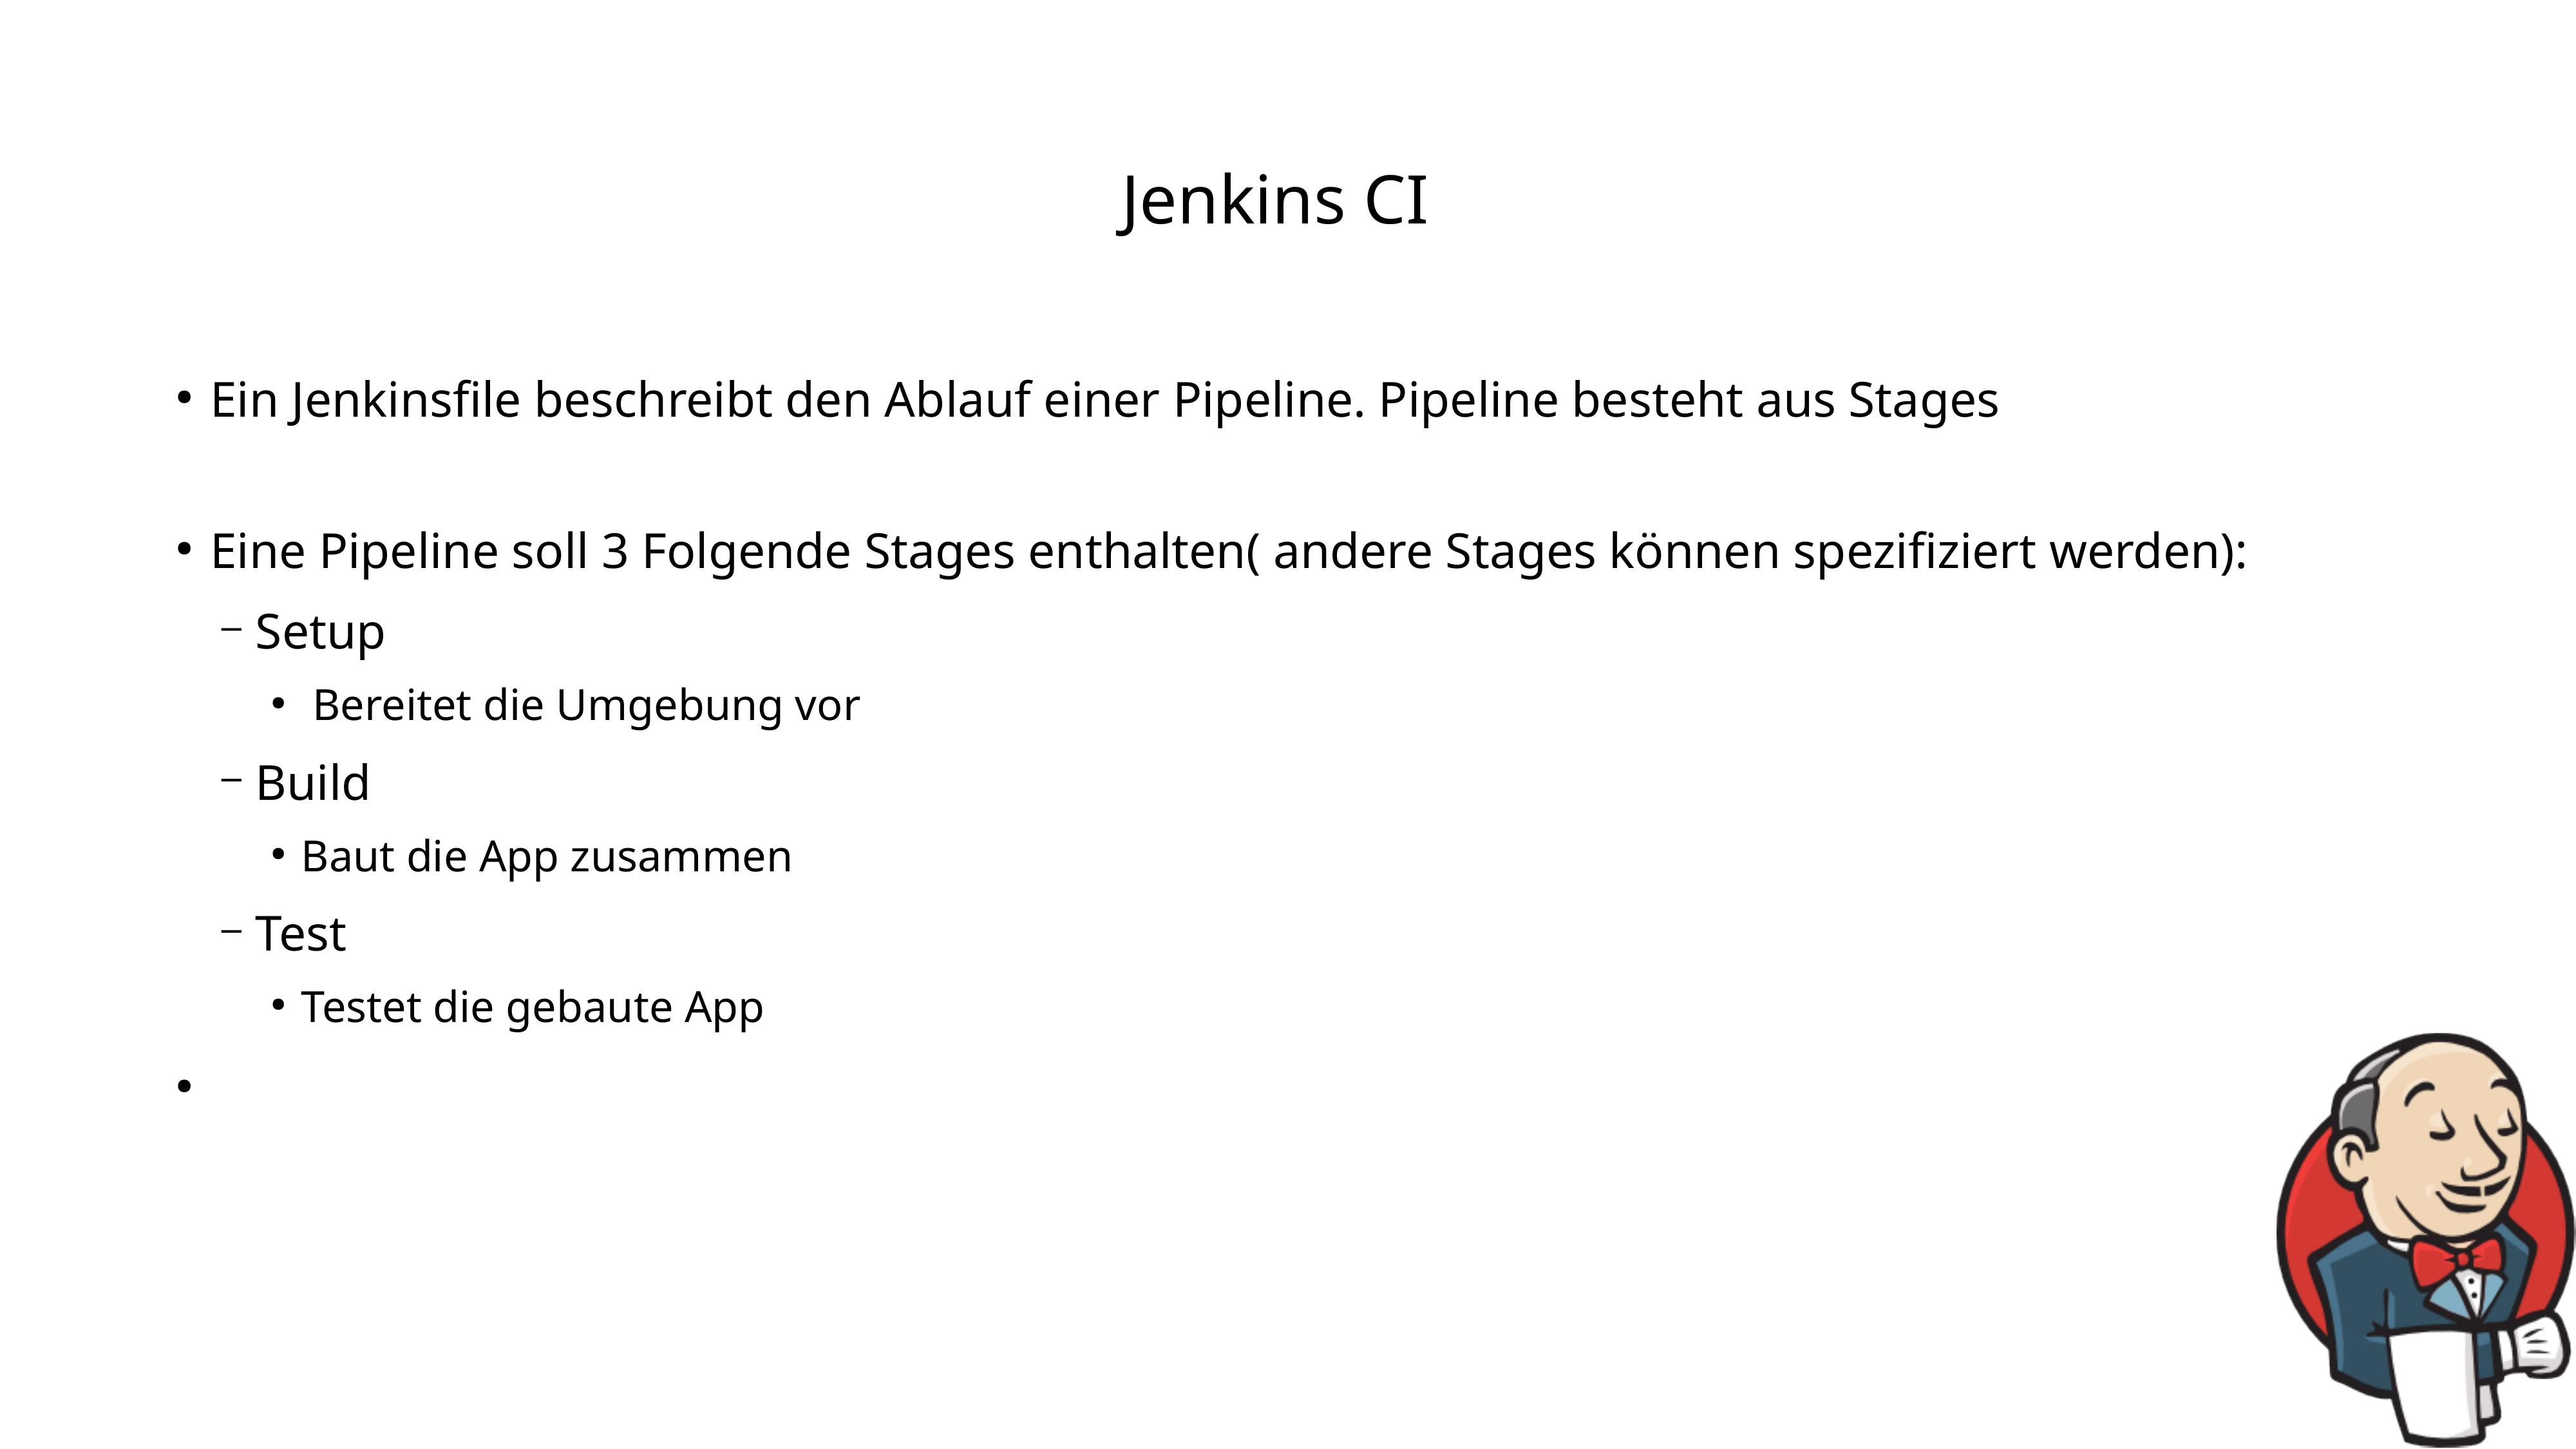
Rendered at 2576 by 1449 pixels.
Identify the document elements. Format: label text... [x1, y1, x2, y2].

list Ein Jenkinsfile beschreibt den Ablauf einer Pipeline. Pipeline besteht aus Stages Eine Pipeline soll 3 Folgende Stages enthalten( andere Stages können spezifiziert werden): Setup Bereitet die Umgebung vor Build Baut die App zusammen Test Testet die gebaute App [164, 299, 2445, 1372]
picture [2277, 1033, 2576, 1448]
title Jenkins CI [116, 77, 2435, 319]
